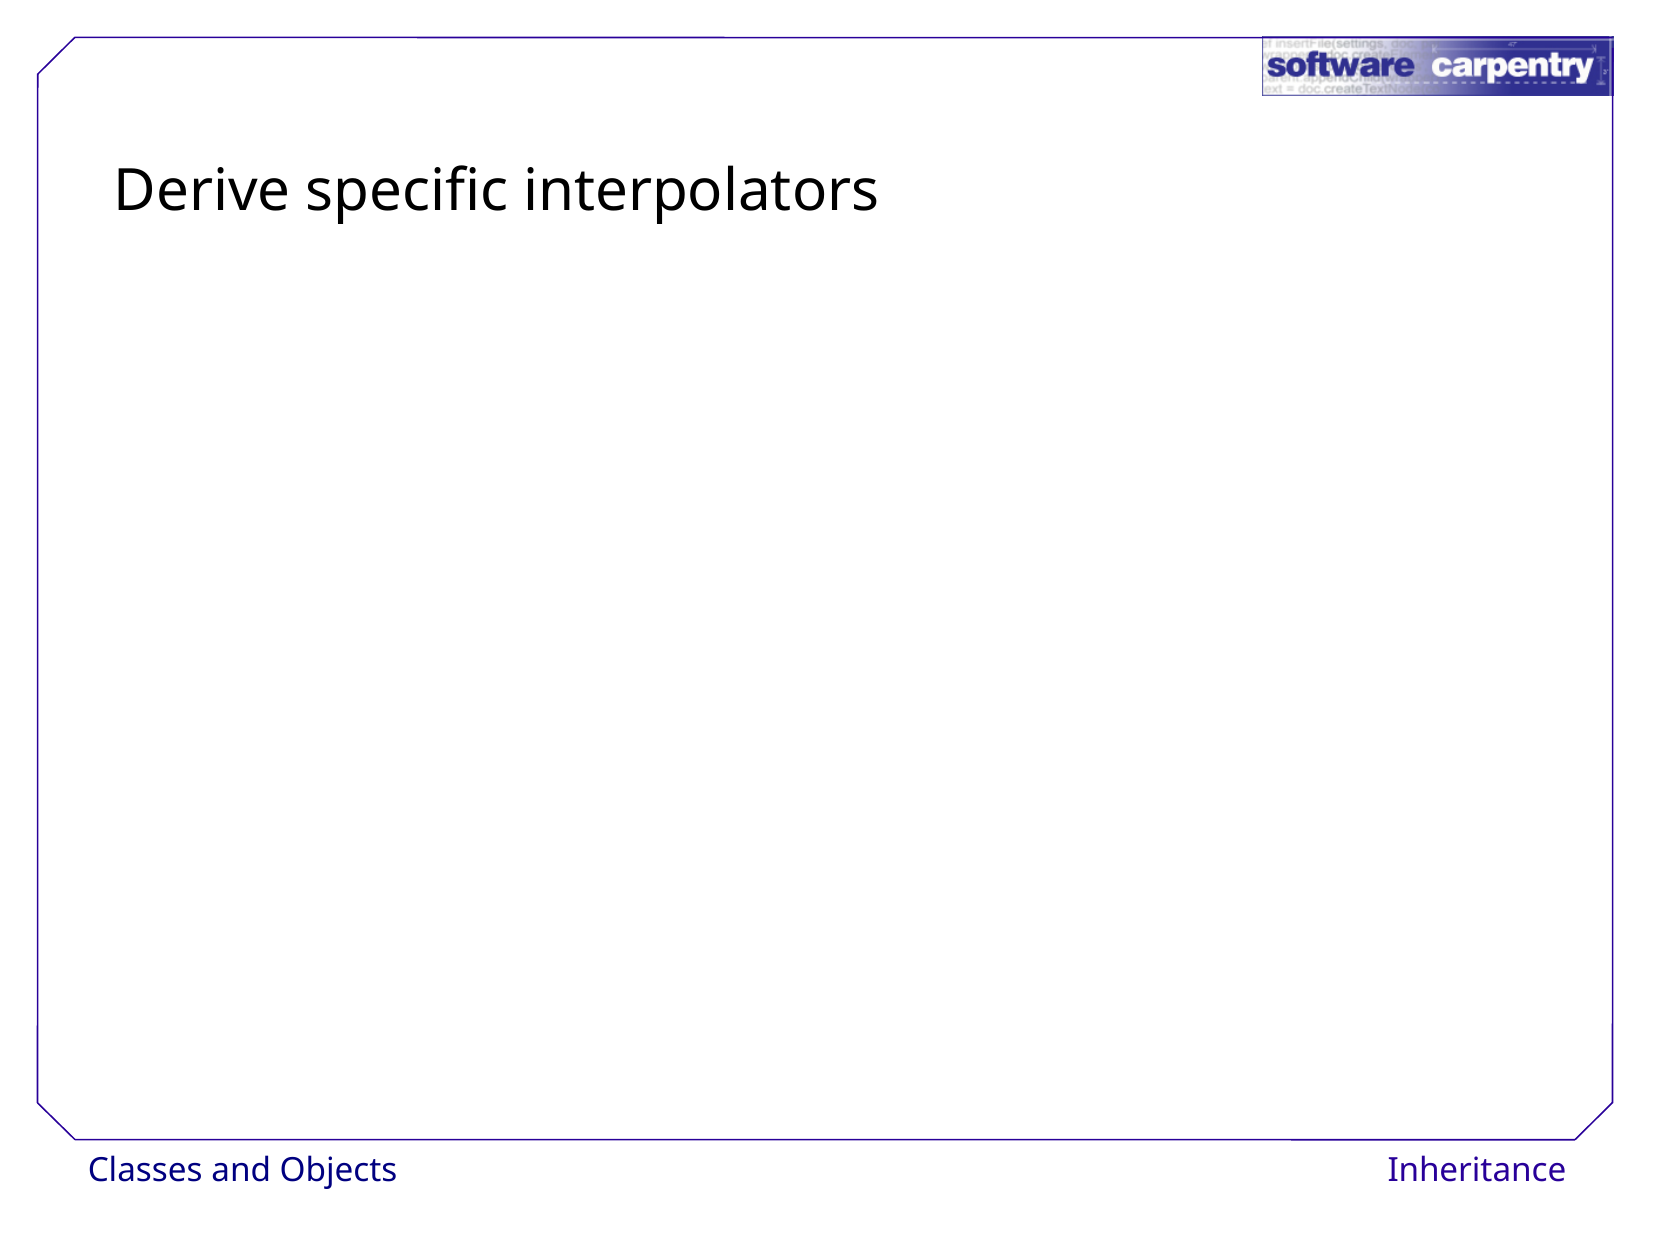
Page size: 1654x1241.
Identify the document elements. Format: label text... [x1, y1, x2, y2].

picture [1262, 36, 1614, 96]
text_box Derive specific interpolators [99, 109, 1517, 231]
